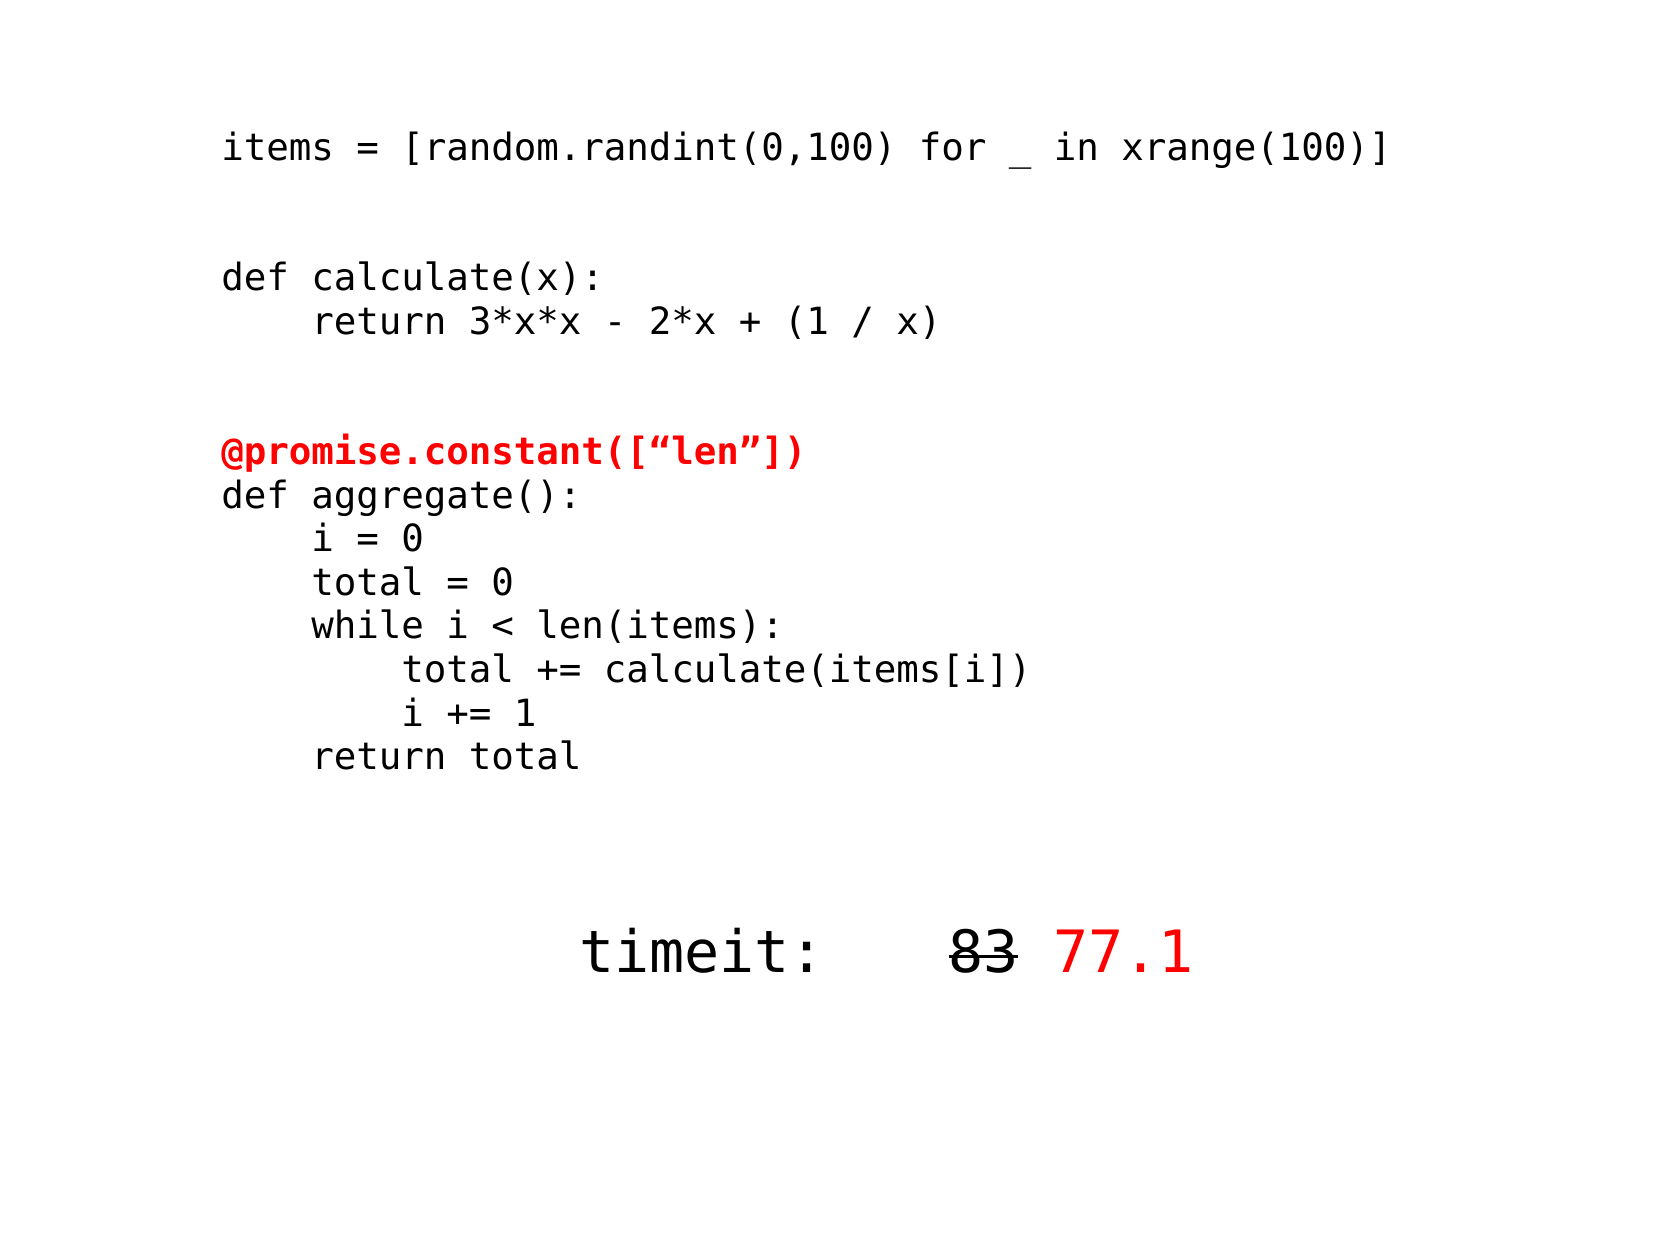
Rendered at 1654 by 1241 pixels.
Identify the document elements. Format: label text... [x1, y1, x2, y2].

text_box timeit: 83 77.1 [564, 911, 1209, 995]
text_box items = [random.randint(0,100) for _ in xrange(100)] def calculate(x): return 3*x*x - 2*x + (1 / x) @promise.constant([“len”]) def aggregate(): i = 0 total = 0 while i < len(items): total += calculate(items[i]) i += 1 return total [206, 118, 1477, 830]
